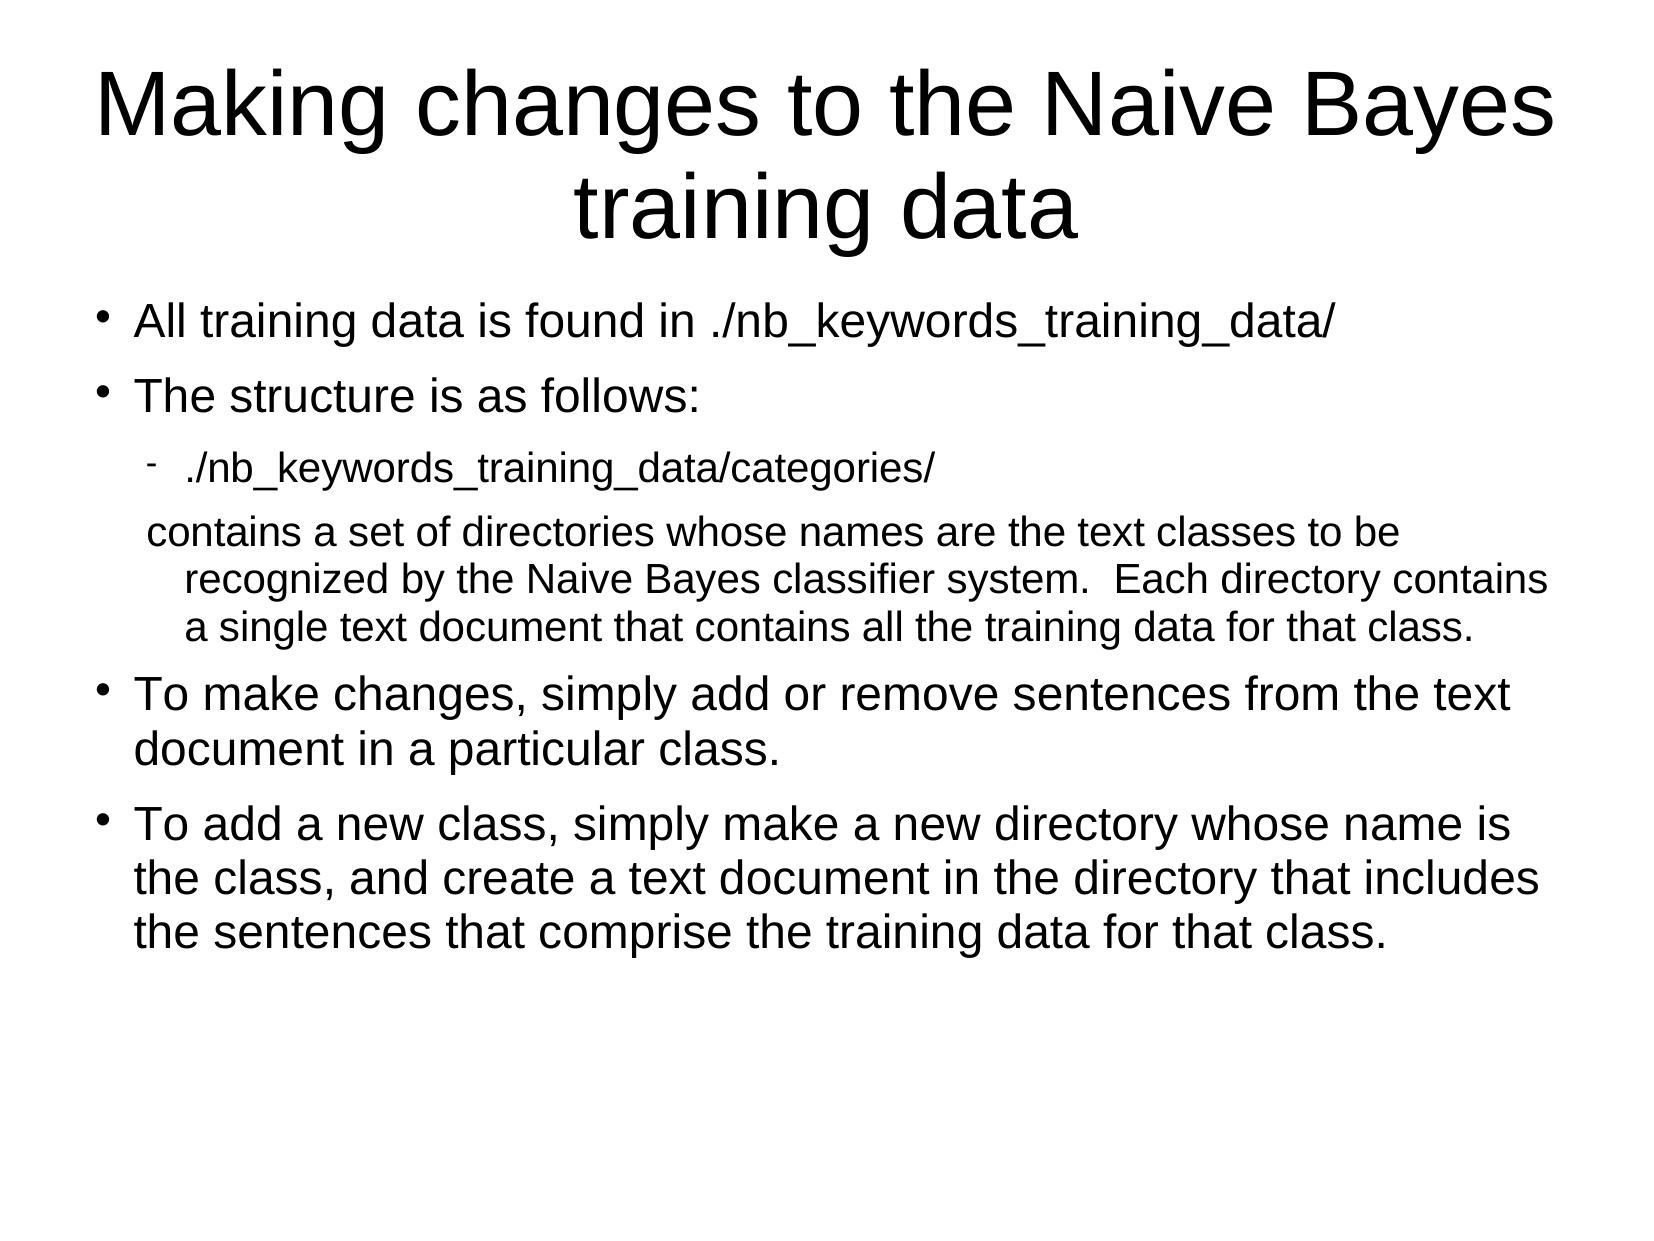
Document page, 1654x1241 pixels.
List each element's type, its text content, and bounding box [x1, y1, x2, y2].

title Making changes to the Naive Bayes training data [82, 49, 1571, 257]
list All training data is found in ./nb_keywords_training_data/ The structure is as follows: ./nb_keywords_training_data/categories/ contains a set of directories whose names are the text classes to be recognized by the Naive Bayes classifier system. Each directory contains a single text document that contains all the training data for that class. To make changes, simply add or remove sentences from the text document in a particular class. To add a new class, simply make a new directory whose name is the class, and create a text document in the directory that includes the sentences that comprise the training data for that class. [82, 290, 1571, 1010]
